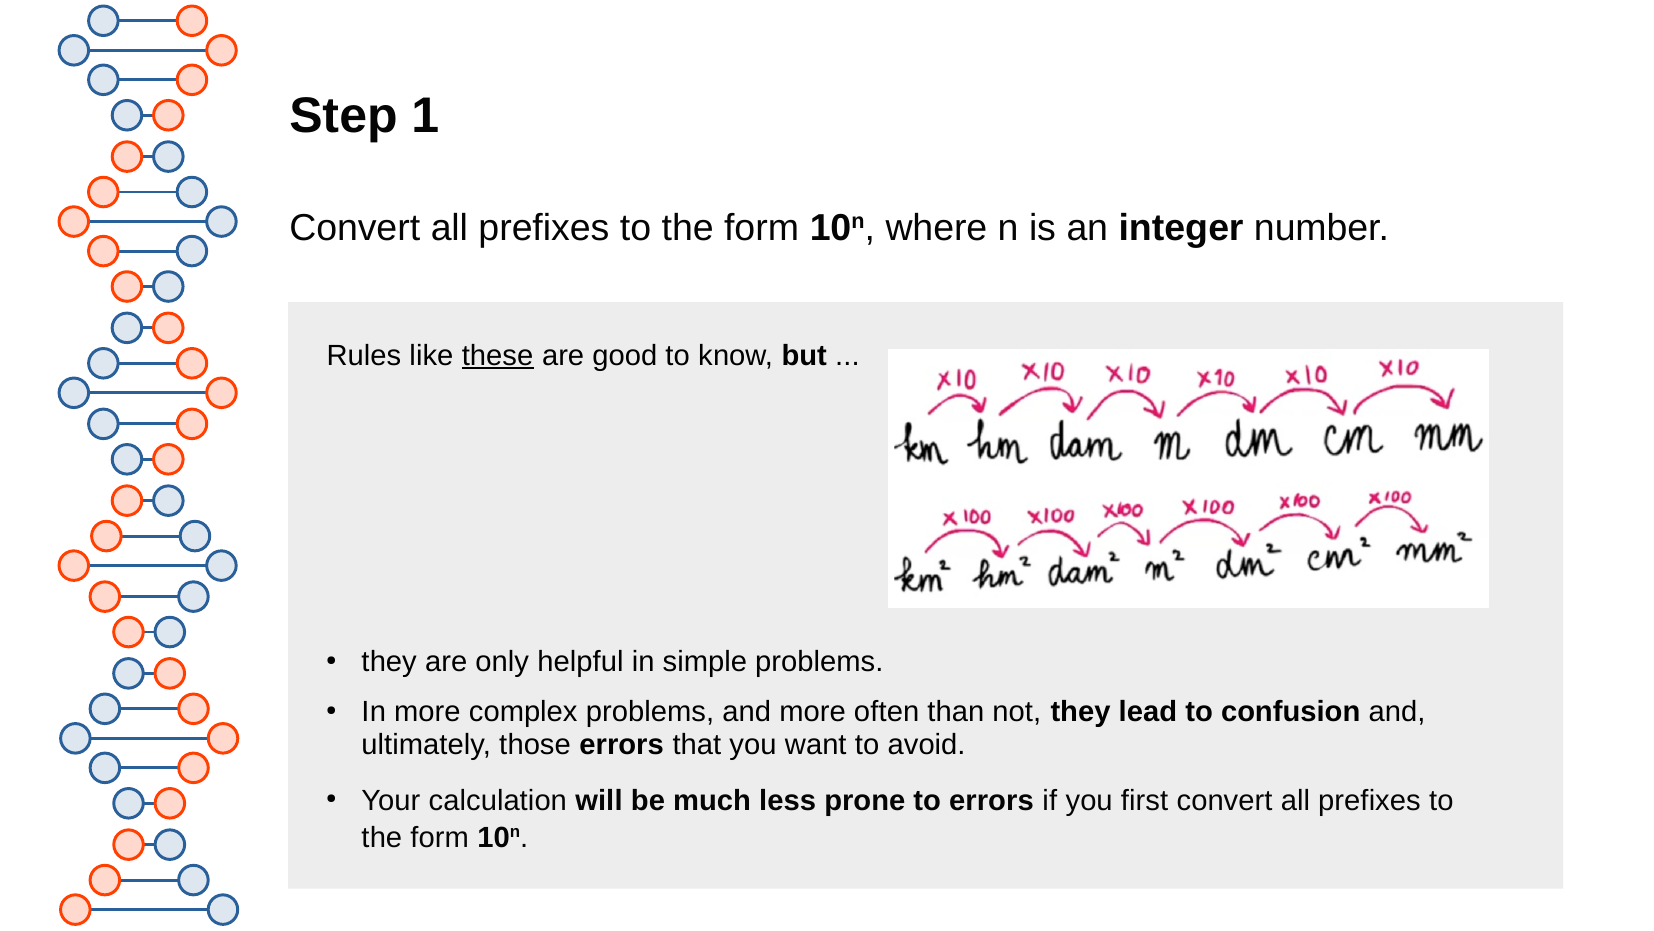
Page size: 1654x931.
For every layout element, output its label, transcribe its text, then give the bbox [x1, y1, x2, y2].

title Step 1 [289, 37, 620, 193]
text_box Rules like these are good to know, but ... [311, 331, 889, 380]
text_box they are only helpful in simple problems. In more complex problems, and more often than not, they lead to confusion and, ultimately, those errors that you want to avoid. Your calculation will be much less prone to errors if you first convert all prefixes to the form 10n. [311, 637, 1506, 862]
list Convert all prefixes to the form 10n, where n is an integer number. [289, 206, 1576, 263]
text_box [288, 302, 1564, 889]
picture [888, 349, 1489, 608]
